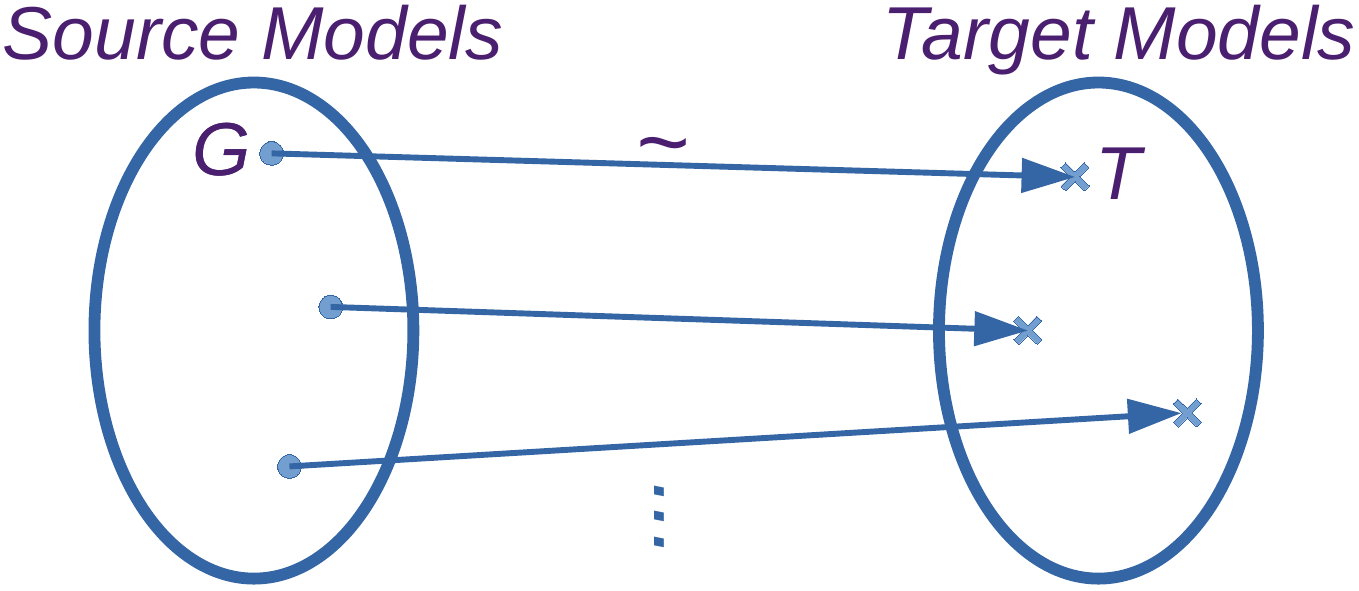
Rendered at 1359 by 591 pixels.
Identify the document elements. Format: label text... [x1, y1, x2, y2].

text_box ... [524, 467, 745, 580]
text_box [1060, 162, 1080, 191]
text_box [277, 454, 301, 479]
text_box [1173, 398, 1202, 428]
text_box [590, 224, 621, 324]
text_box G [177, 100, 260, 200]
text_box [260, 141, 283, 166]
text_box T [1080, 123, 1152, 223]
text_box [318, 295, 343, 319]
text_box Target Models [868, 0, 1359, 83]
text_box Source Models [0, 0, 532, 83]
text_box [1013, 316, 1042, 345]
text_box ~ [620, 82, 709, 201]
